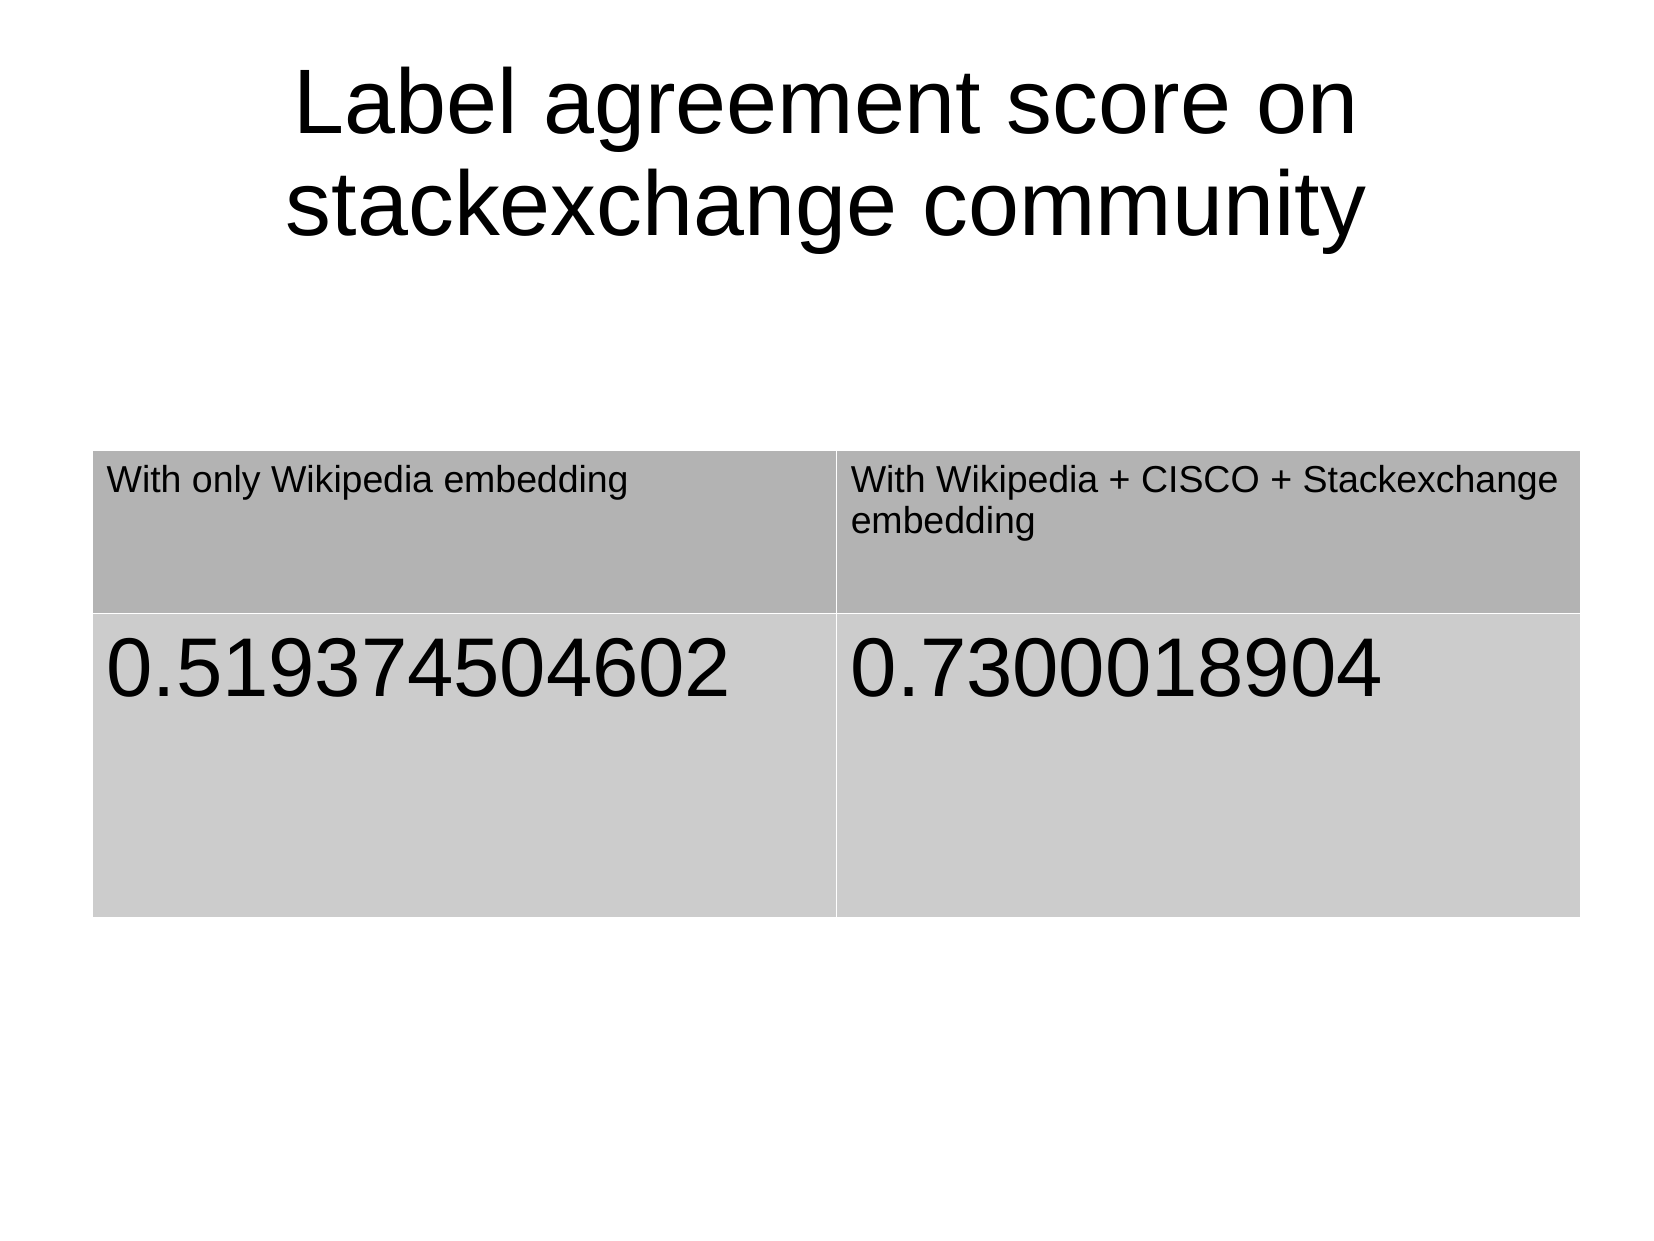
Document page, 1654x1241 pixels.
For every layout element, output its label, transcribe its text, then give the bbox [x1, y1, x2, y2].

table_header With Wikipedia + CISCO + Stackexchange embedding [837, 451, 1580, 613]
table_cell 0.519374504602 [93, 614, 836, 917]
table_cell 0.7300018904 [837, 614, 1580, 917]
table_header With only Wikipedia embedding [93, 451, 836, 613]
title Label agreement score on stackexchange community [82, 49, 1571, 257]
